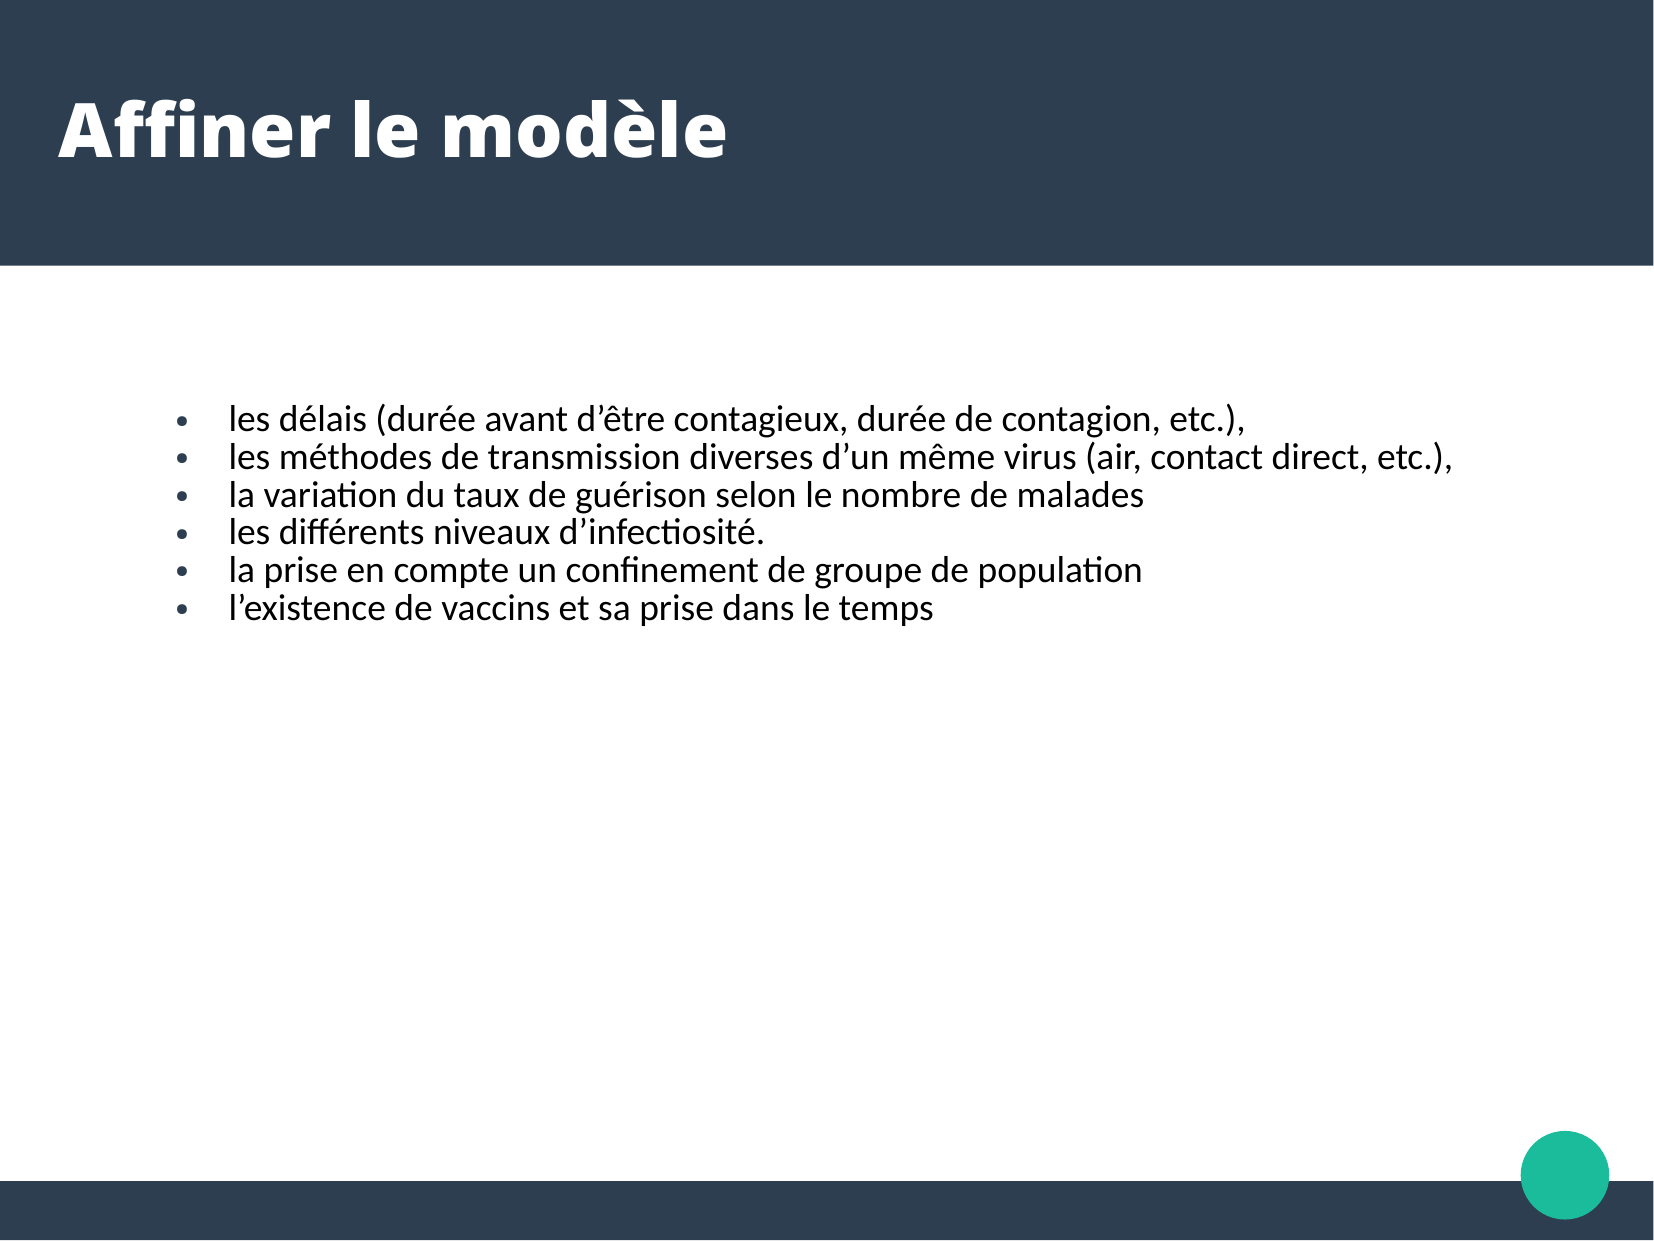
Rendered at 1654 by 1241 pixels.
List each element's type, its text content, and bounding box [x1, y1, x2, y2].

list les délais (durée avant d’être contagieux, durée de contagion, etc.), les méthodes de transmission diverses d’un même virus (air, contact direct, etc.), la variation du taux de guérison selon le nombre de malades les différents niveaux d’infectiosité. la prise en compte un confinement de groupe de population l’existence de vaccins et sa prise dans le temps [82, 290, 1571, 1010]
title Affiner le modèle [59, 49, 1595, 207]
